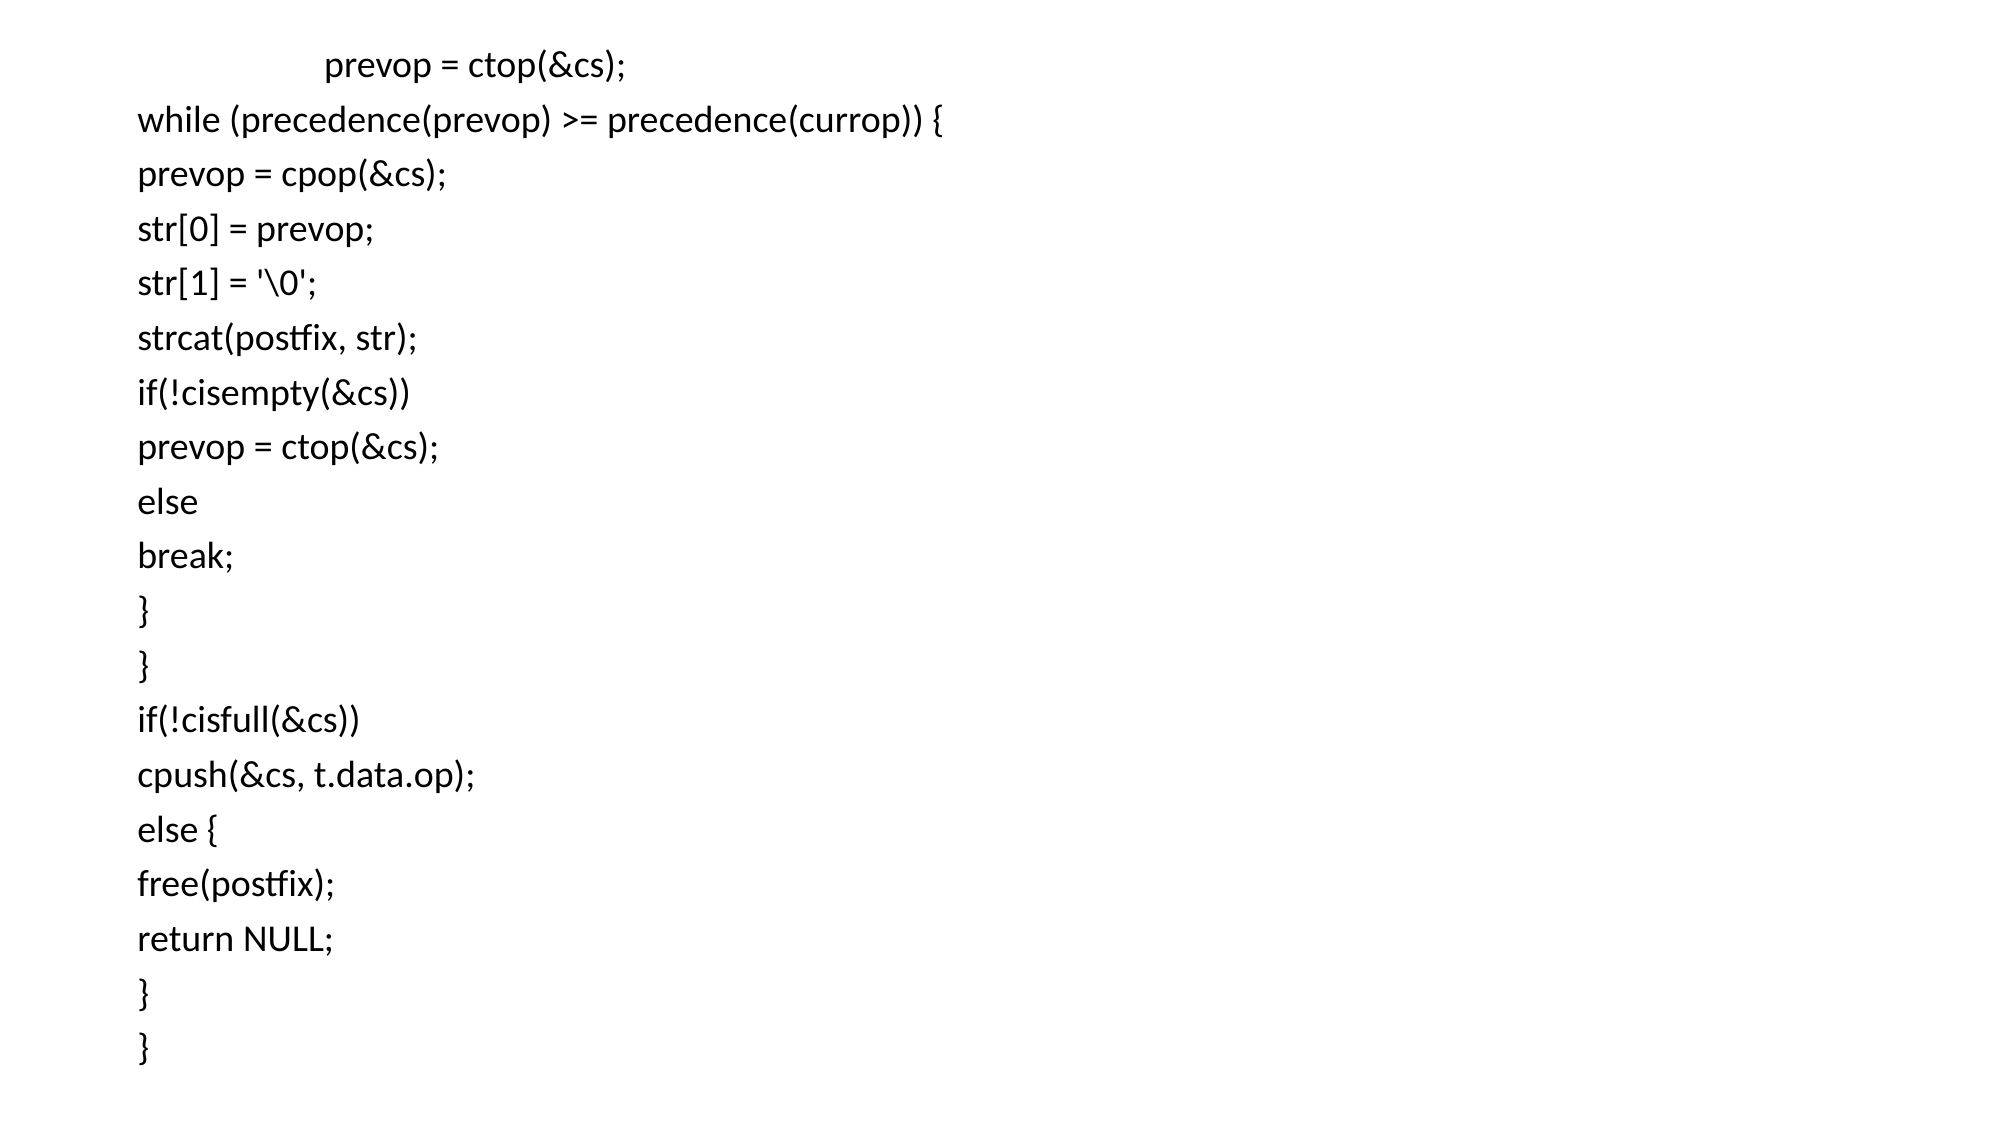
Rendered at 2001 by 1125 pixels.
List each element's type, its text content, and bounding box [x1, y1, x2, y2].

list prevop = ctop(&cs); while (precedence(prevop) >= precedence(currop)) { prevop = cpop(&cs); str[0] = prevop; str[1] = '\0'; strcat(postfix, str); if(!cisempty(&cs)) prevop = ctop(&cs); else break; } } if(!cisfull(&cs)) cpush(&cs, t.data.op); else { free(postfix); return NULL; } } [54, 22, 1780, 1082]
